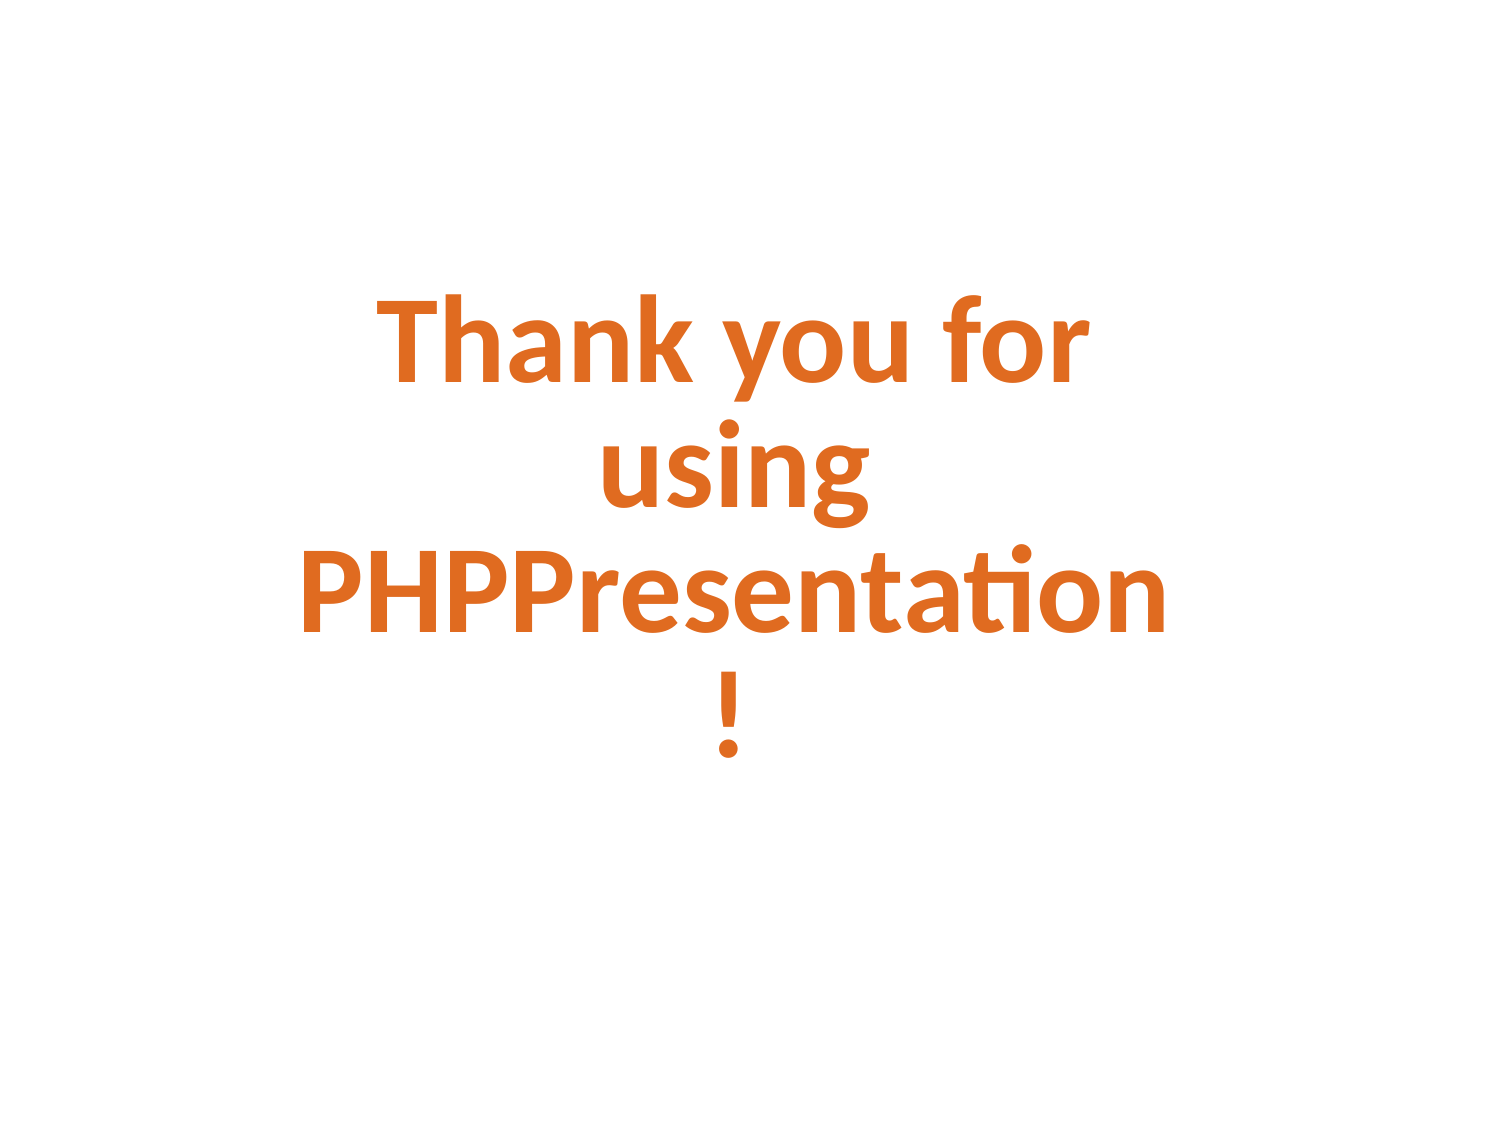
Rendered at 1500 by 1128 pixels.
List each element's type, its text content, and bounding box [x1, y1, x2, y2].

text_box Thank you for using PHPPresentation! [265, 281, 1204, 751]
